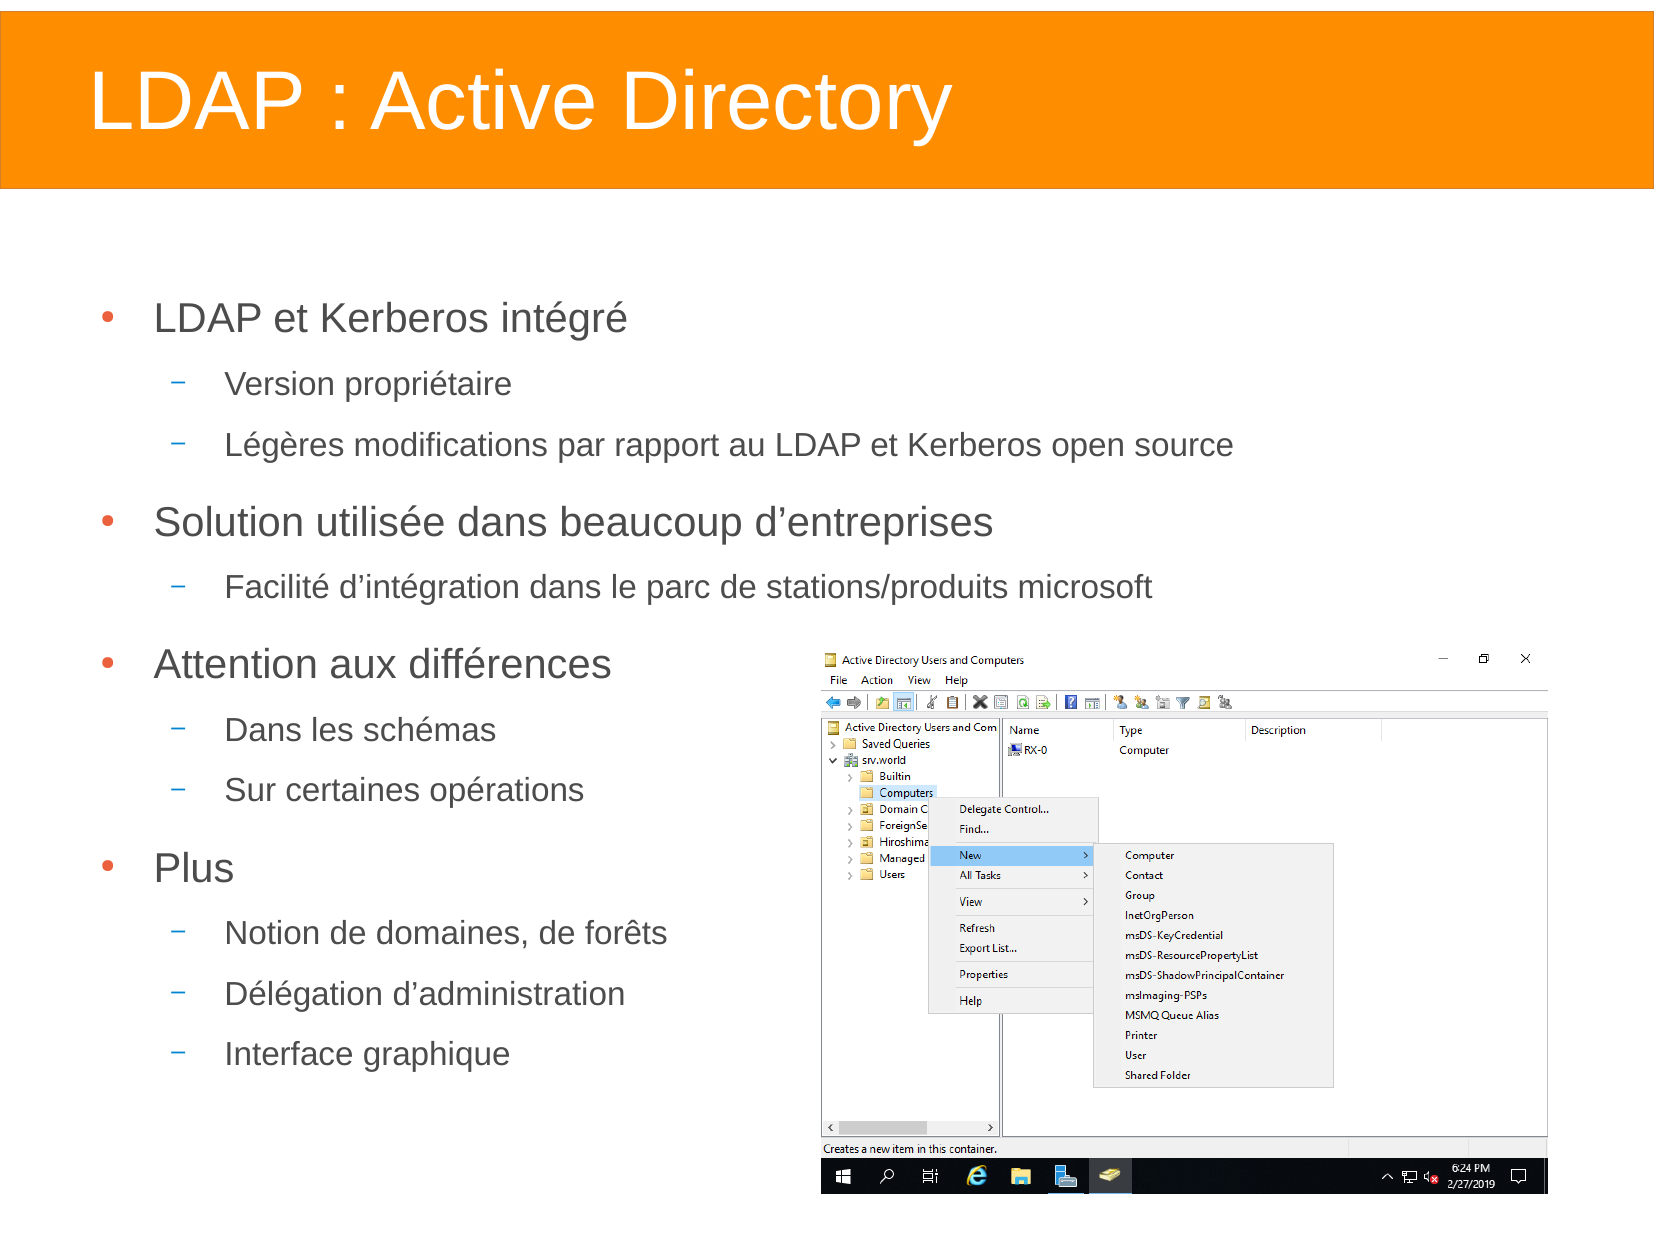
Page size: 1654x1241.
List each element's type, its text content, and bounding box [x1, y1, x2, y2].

picture [821, 649, 1548, 1194]
list LDAP et Kerberos intégré Version propriétaire Légères modifications par rapport au LDAP et Kerberos open source Solution utilisée dans beaucoup d’entreprises Facilité d’intégration dans le parc de stations/produits microsoft Attention aux différences Dans les schémas Sur certaines opérations Plus Notion de domaines, de forêts Délégation d’administration Interface graphique [82, 295, 1571, 1123]
title LDAP : Active Directory [0, 11, 1654, 189]
